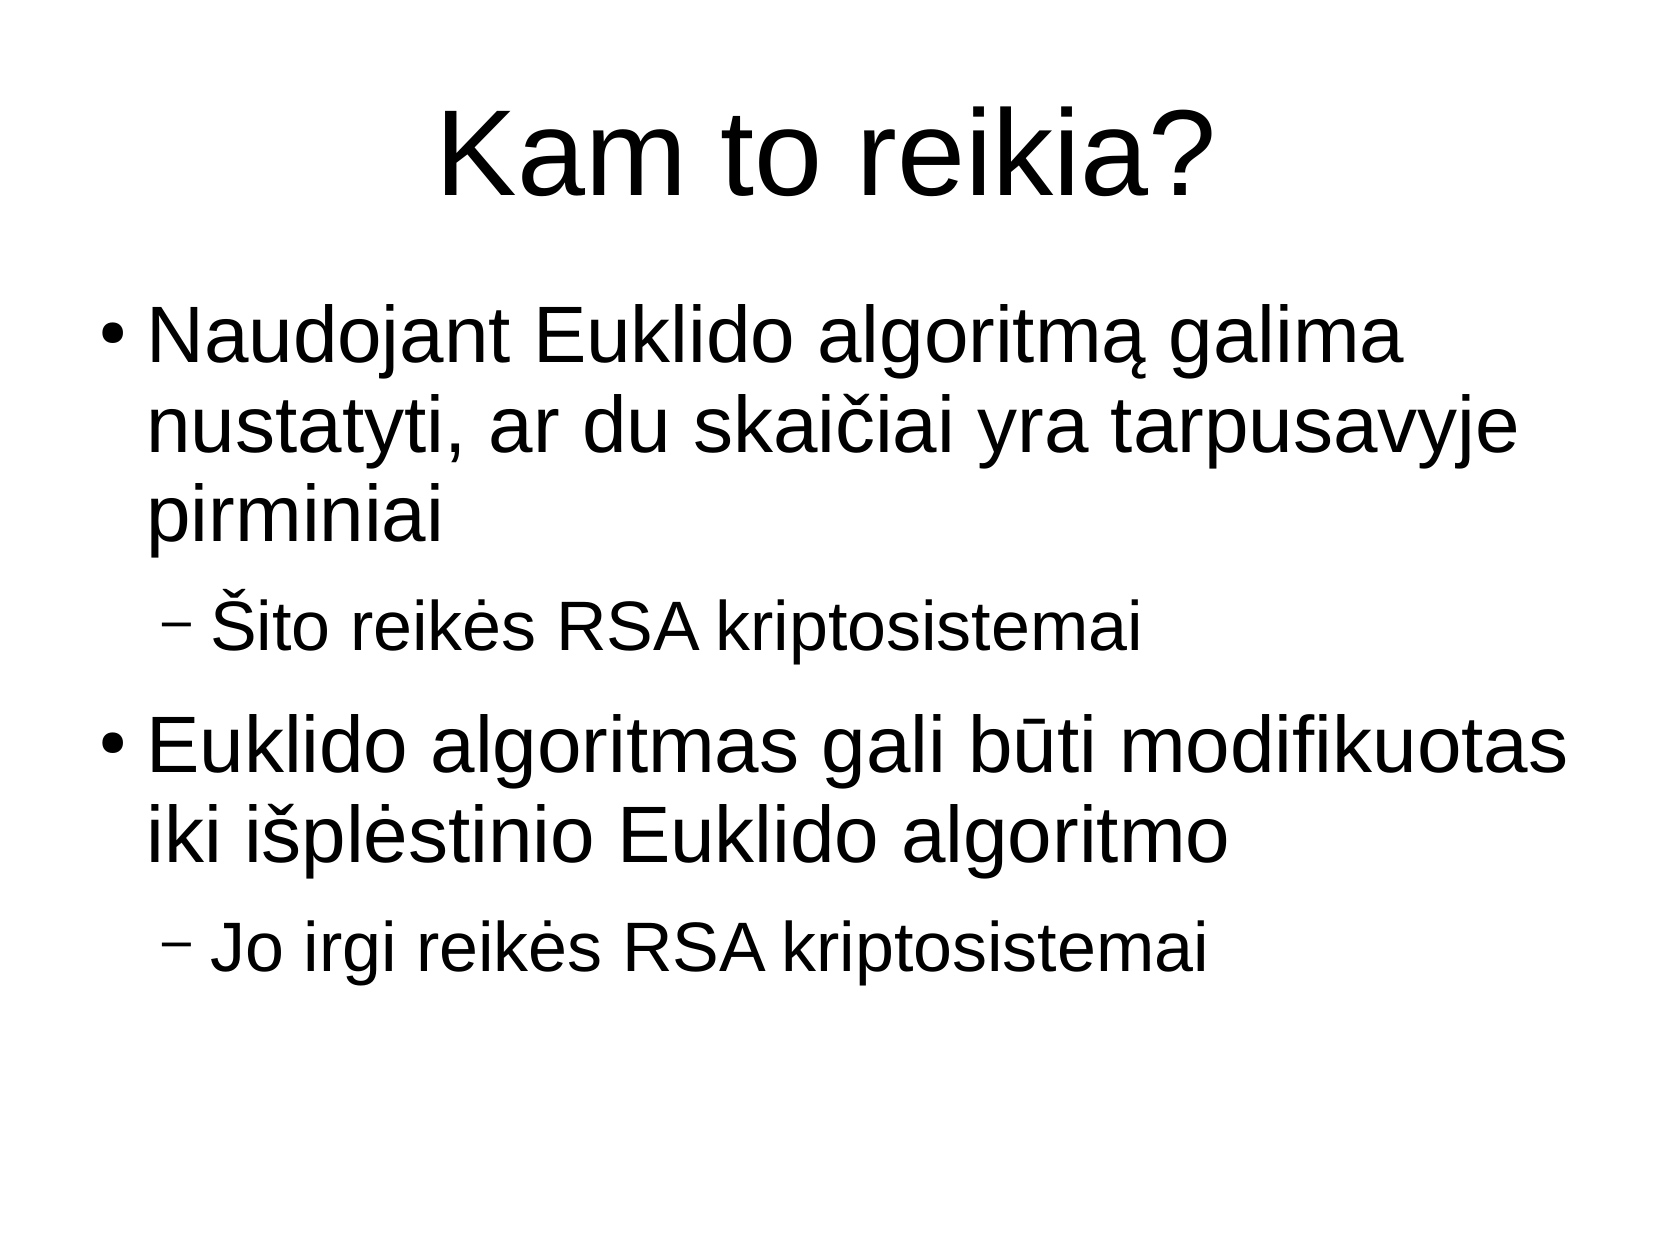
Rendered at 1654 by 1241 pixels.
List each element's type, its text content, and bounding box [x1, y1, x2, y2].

list Naudojant Euklido algoritmą galima nustatyti, ar du skaičiai yra tarpusavyje pirminiai Šito reikės RSA kriptosistemai Euklido algoritmas gali būti modifikuotas iki išplėstinio Euklido algoritmo Jo irgi reikės RSA kriptosistemai [82, 290, 1571, 1010]
title Kam to reikia? [82, 49, 1571, 257]
